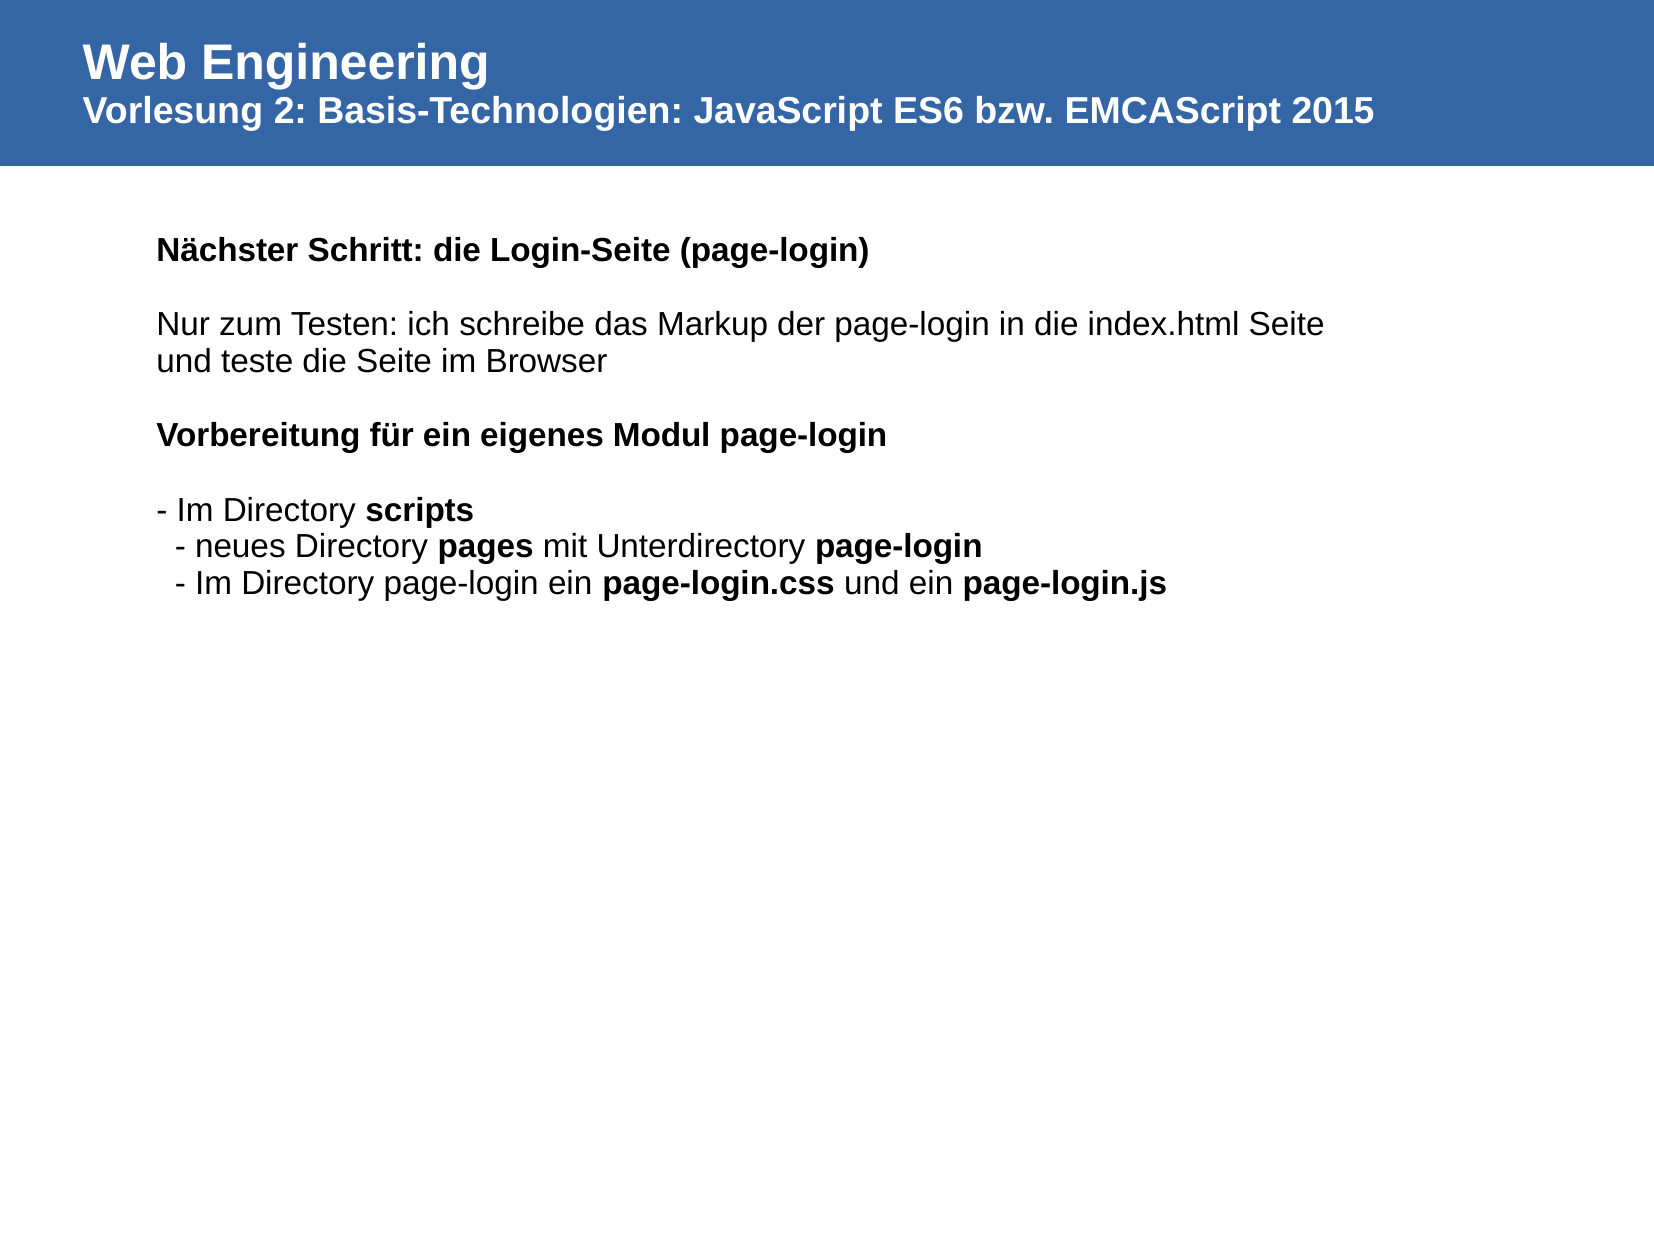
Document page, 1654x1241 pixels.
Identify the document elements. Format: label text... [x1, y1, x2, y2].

text_box Nächster Schritt: die Login-Seite (page-login) Nur zum Testen: ich schreibe das Markup der page-login in die index.html Seite und teste die Seite im Browser Vorbereitung für ein eigenes Modul page-login - Im Directory scripts - neues Directory pages mit Unterdirectory page-login - Im Directory page-login ein page-login.css und ein page-login.js [141, 224, 1591, 712]
title Web Engineering Vorlesung 2: Basis-Technologien: JavaScript ES6 bzw. EMCAScript 2015 [82, 0, 1571, 166]
